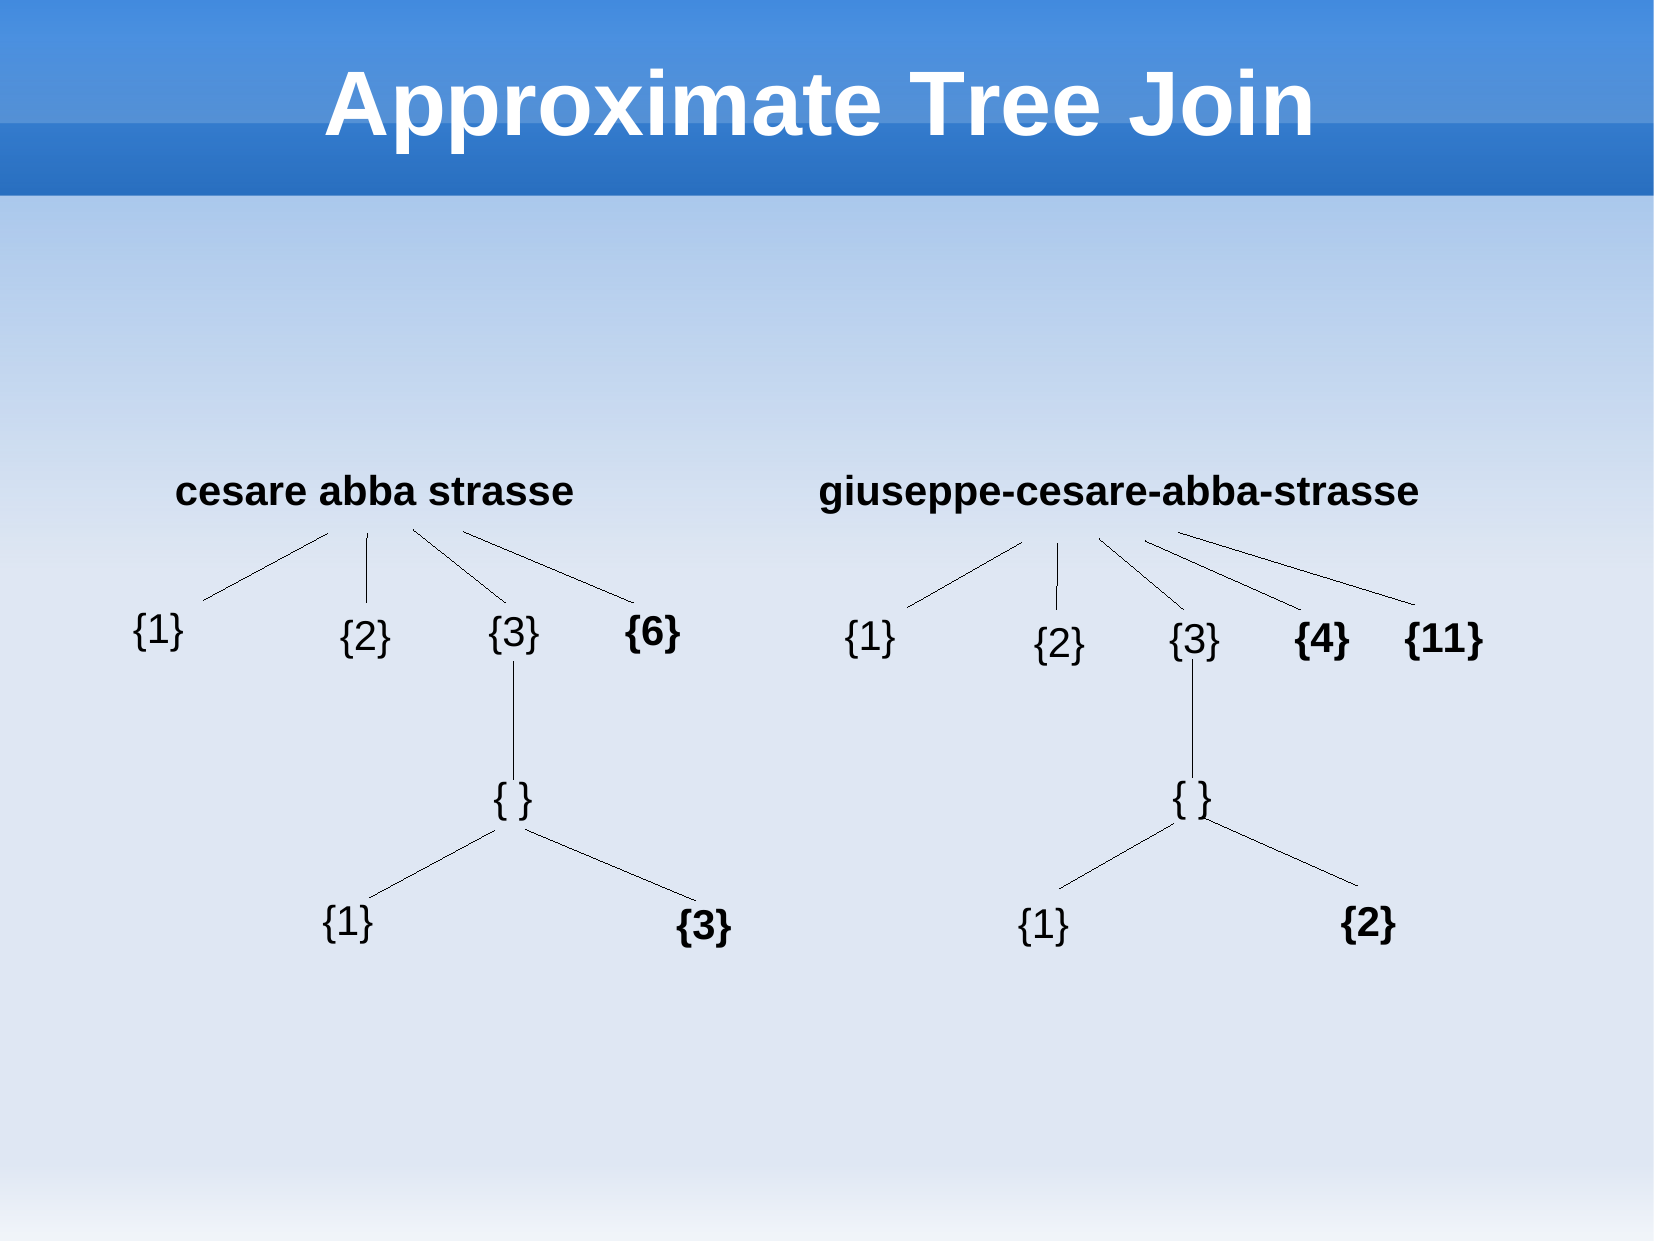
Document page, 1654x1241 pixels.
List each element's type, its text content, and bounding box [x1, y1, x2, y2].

text_box {4} [1279, 607, 1381, 680]
text_box {3} [661, 894, 753, 956]
text_box {2} [325, 605, 441, 673]
text_box {2} [1019, 612, 1123, 678]
text_box { } [467, 767, 562, 835]
picture [0, 0, 1654, 1241]
text_box {1} [829, 605, 919, 670]
text_box {1} [118, 598, 216, 665]
text_box {1} [307, 890, 403, 953]
text_box { } [1146, 766, 1241, 833]
text_box {3} [473, 600, 597, 668]
text_box {2} [1325, 891, 1433, 965]
text_box giuseppe-cesare-abba-strasse [803, 460, 1512, 554]
title Approximate Tree Join [76, 7, 1565, 200]
text_box {6} [610, 600, 702, 662]
text_box {11} [1389, 607, 1506, 687]
text_box cesare abba strasse [160, 460, 750, 528]
text_box {3} [1154, 608, 1268, 673]
text_box {1} [1003, 893, 1090, 955]
